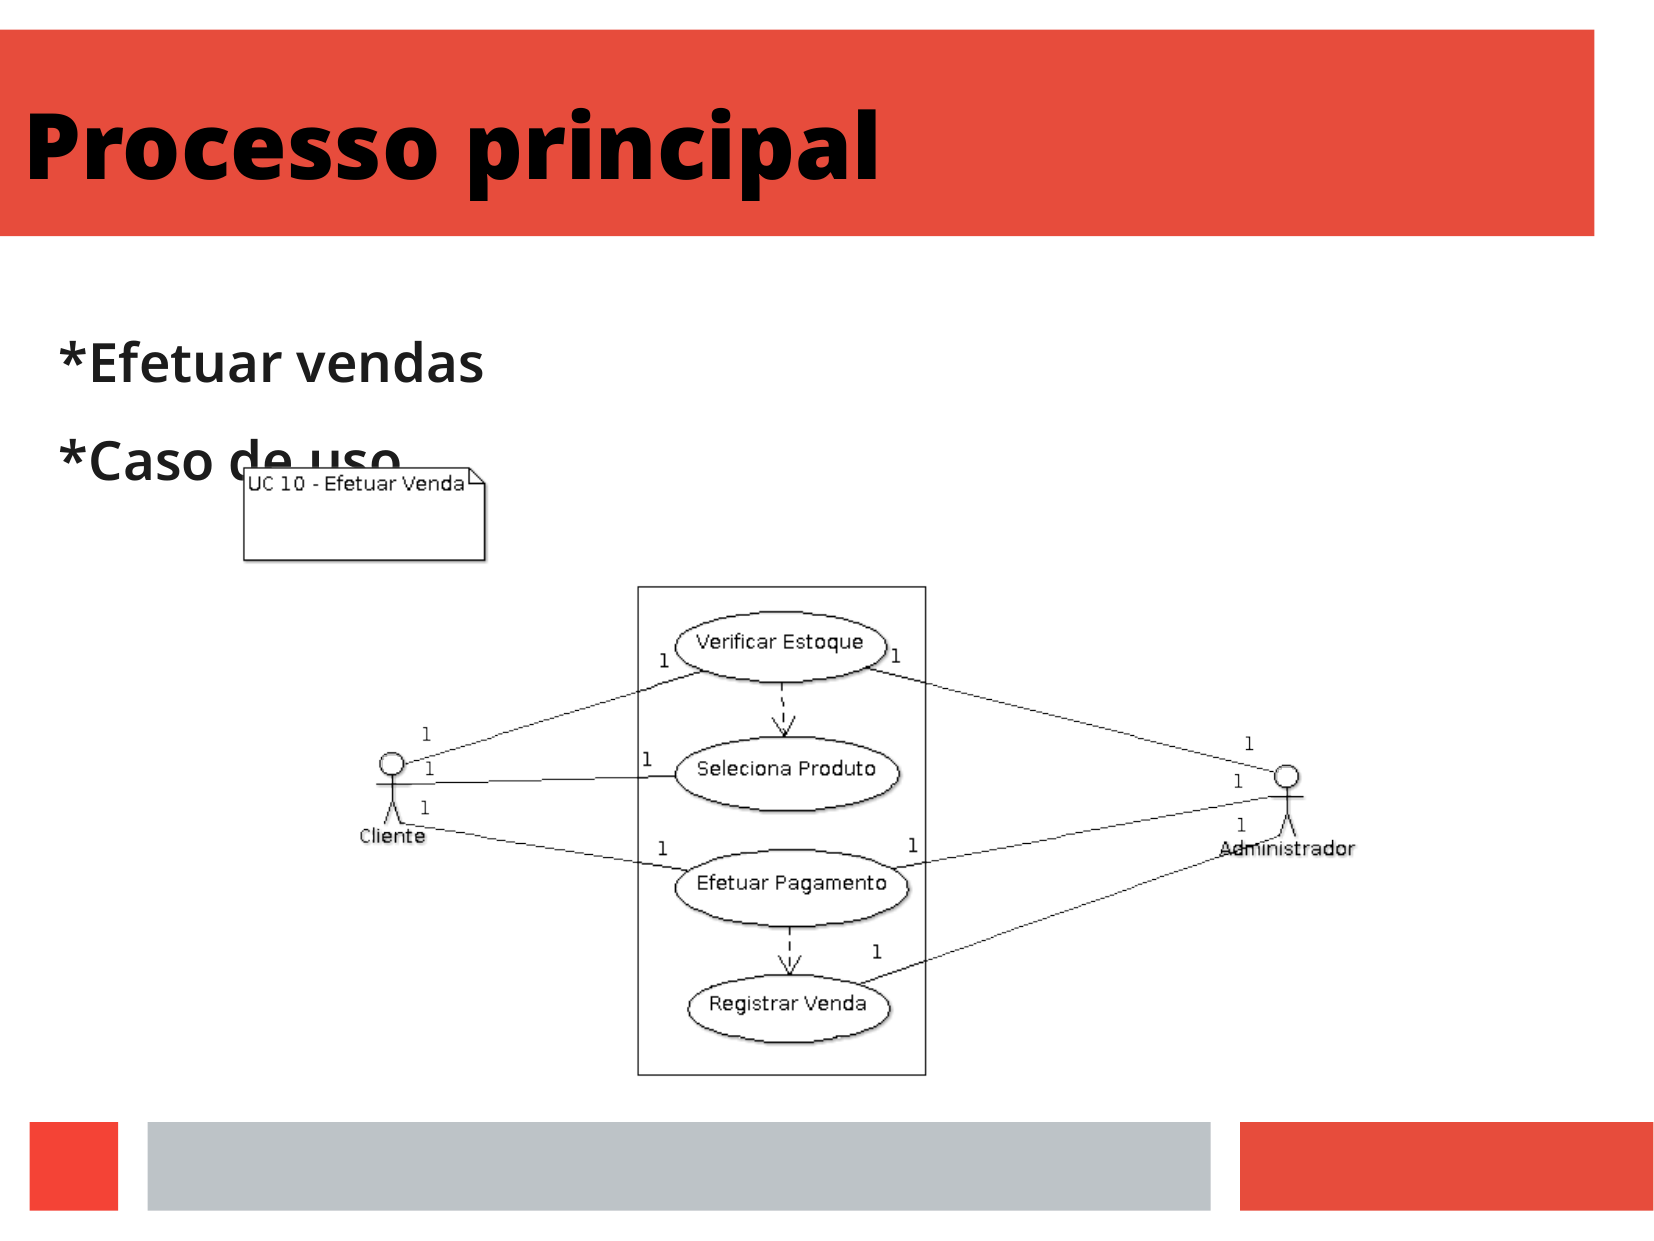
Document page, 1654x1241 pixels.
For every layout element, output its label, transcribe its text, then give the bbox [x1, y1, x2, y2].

picture [212, 436, 1393, 1106]
list *Efetuar vendas *Caso de uso [59, 324, 1565, 1093]
title Processo principal [23, 59, 1560, 207]
